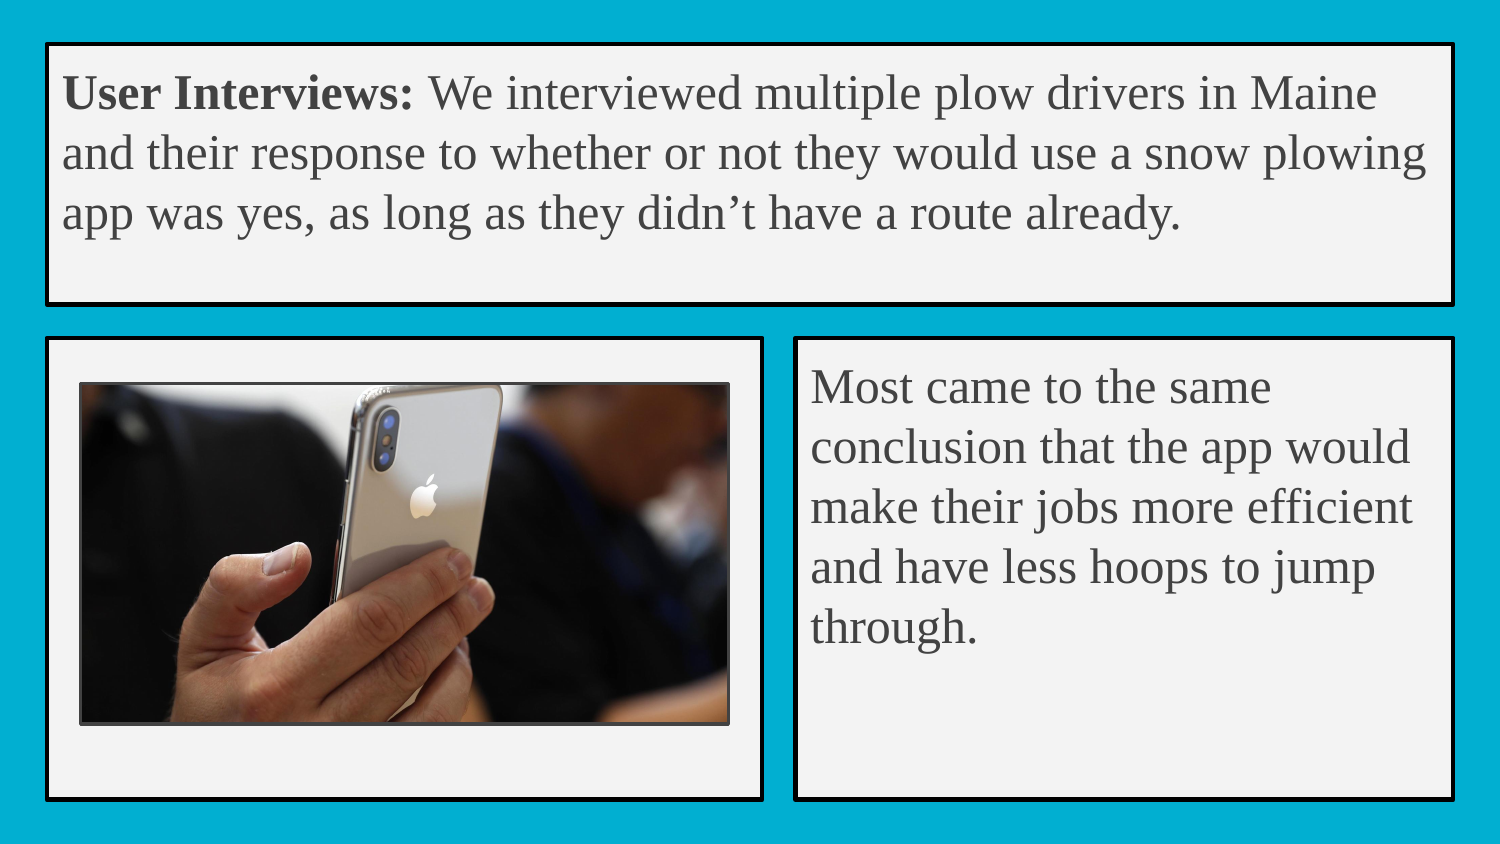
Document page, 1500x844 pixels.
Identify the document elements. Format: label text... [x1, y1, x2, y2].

list Most came to the same conclusion that the app would make their jobs more efficient and have less hoops to jump through. [795, 338, 1454, 800]
picture [82, 384, 727, 723]
list User Interviews: We interviewed multiple plow drivers in Maine and their response to whether or not they would use a snow plowing app was yes, as long as they didn’t have a route already. [46, 44, 1454, 305]
list [46, 338, 763, 800]
